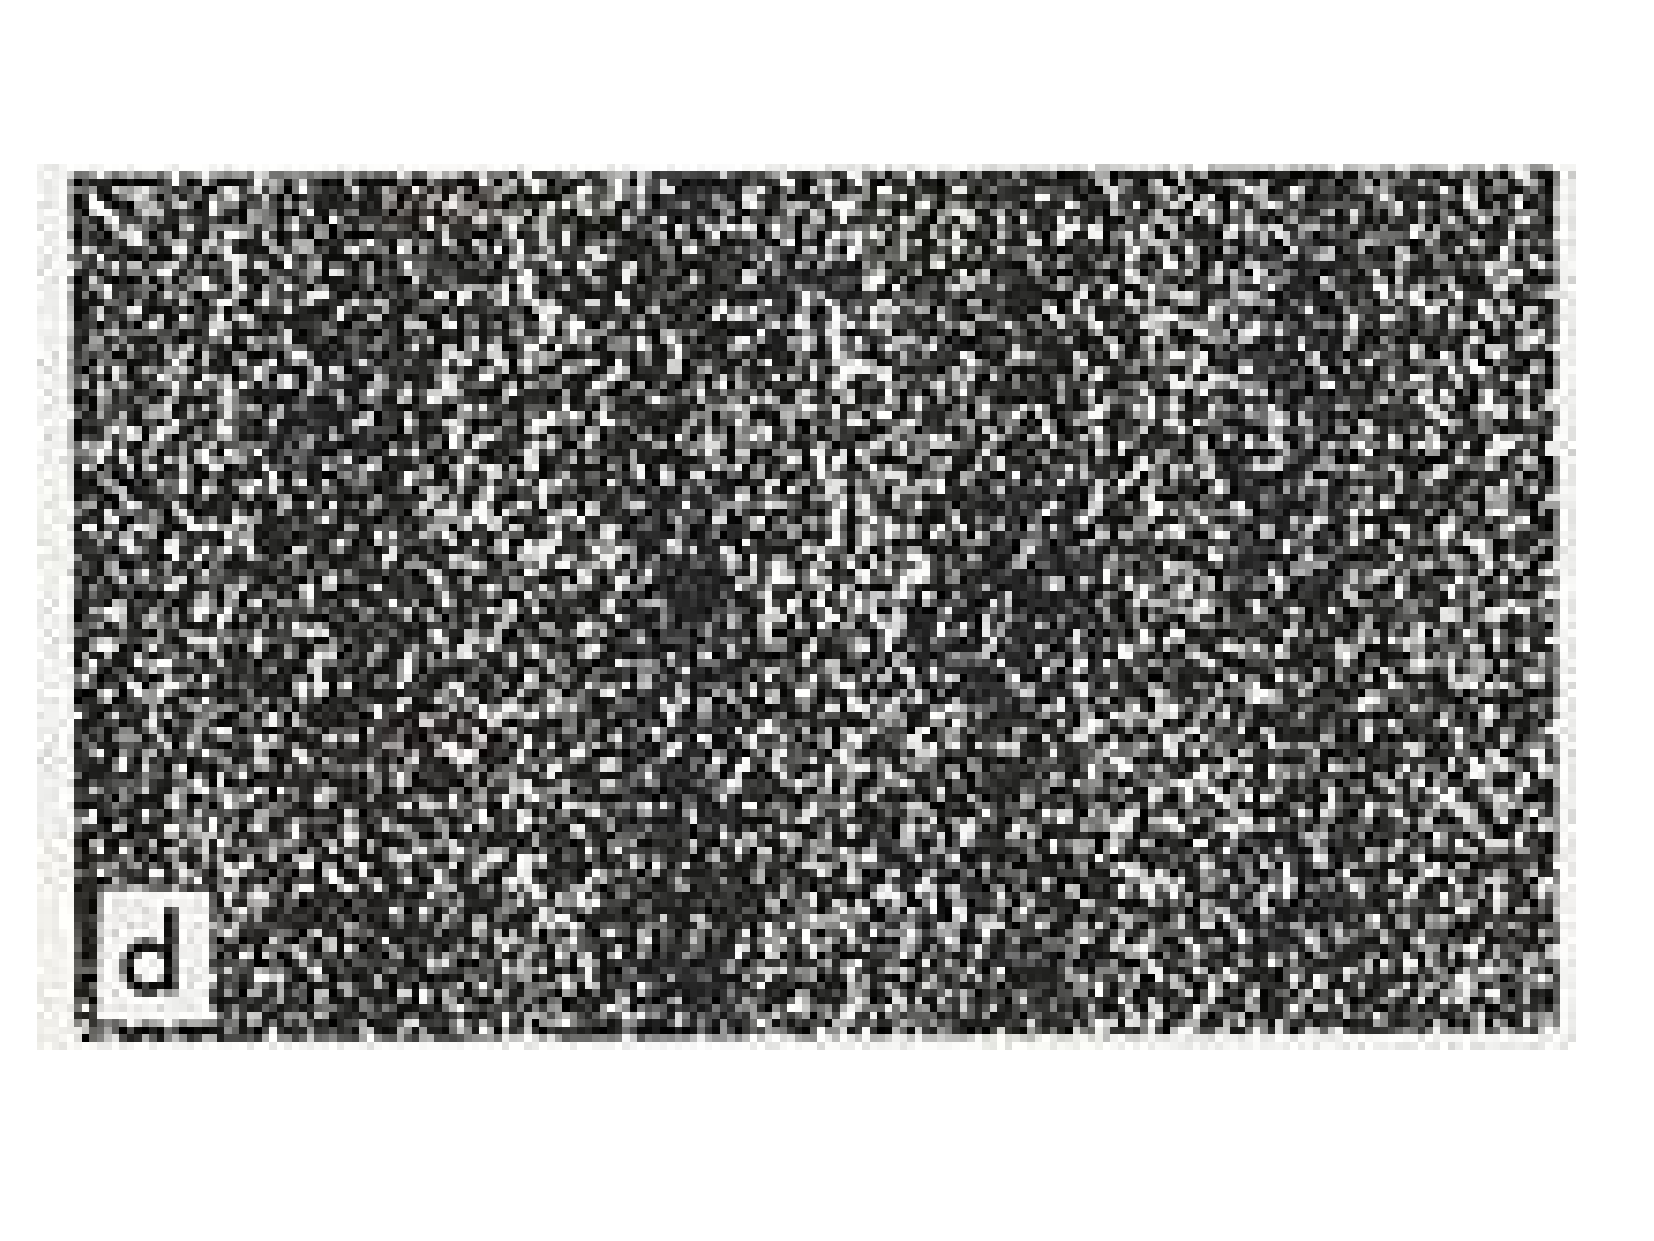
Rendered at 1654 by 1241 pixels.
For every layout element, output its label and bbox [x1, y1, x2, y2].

picture [37, 164, 1576, 1051]
